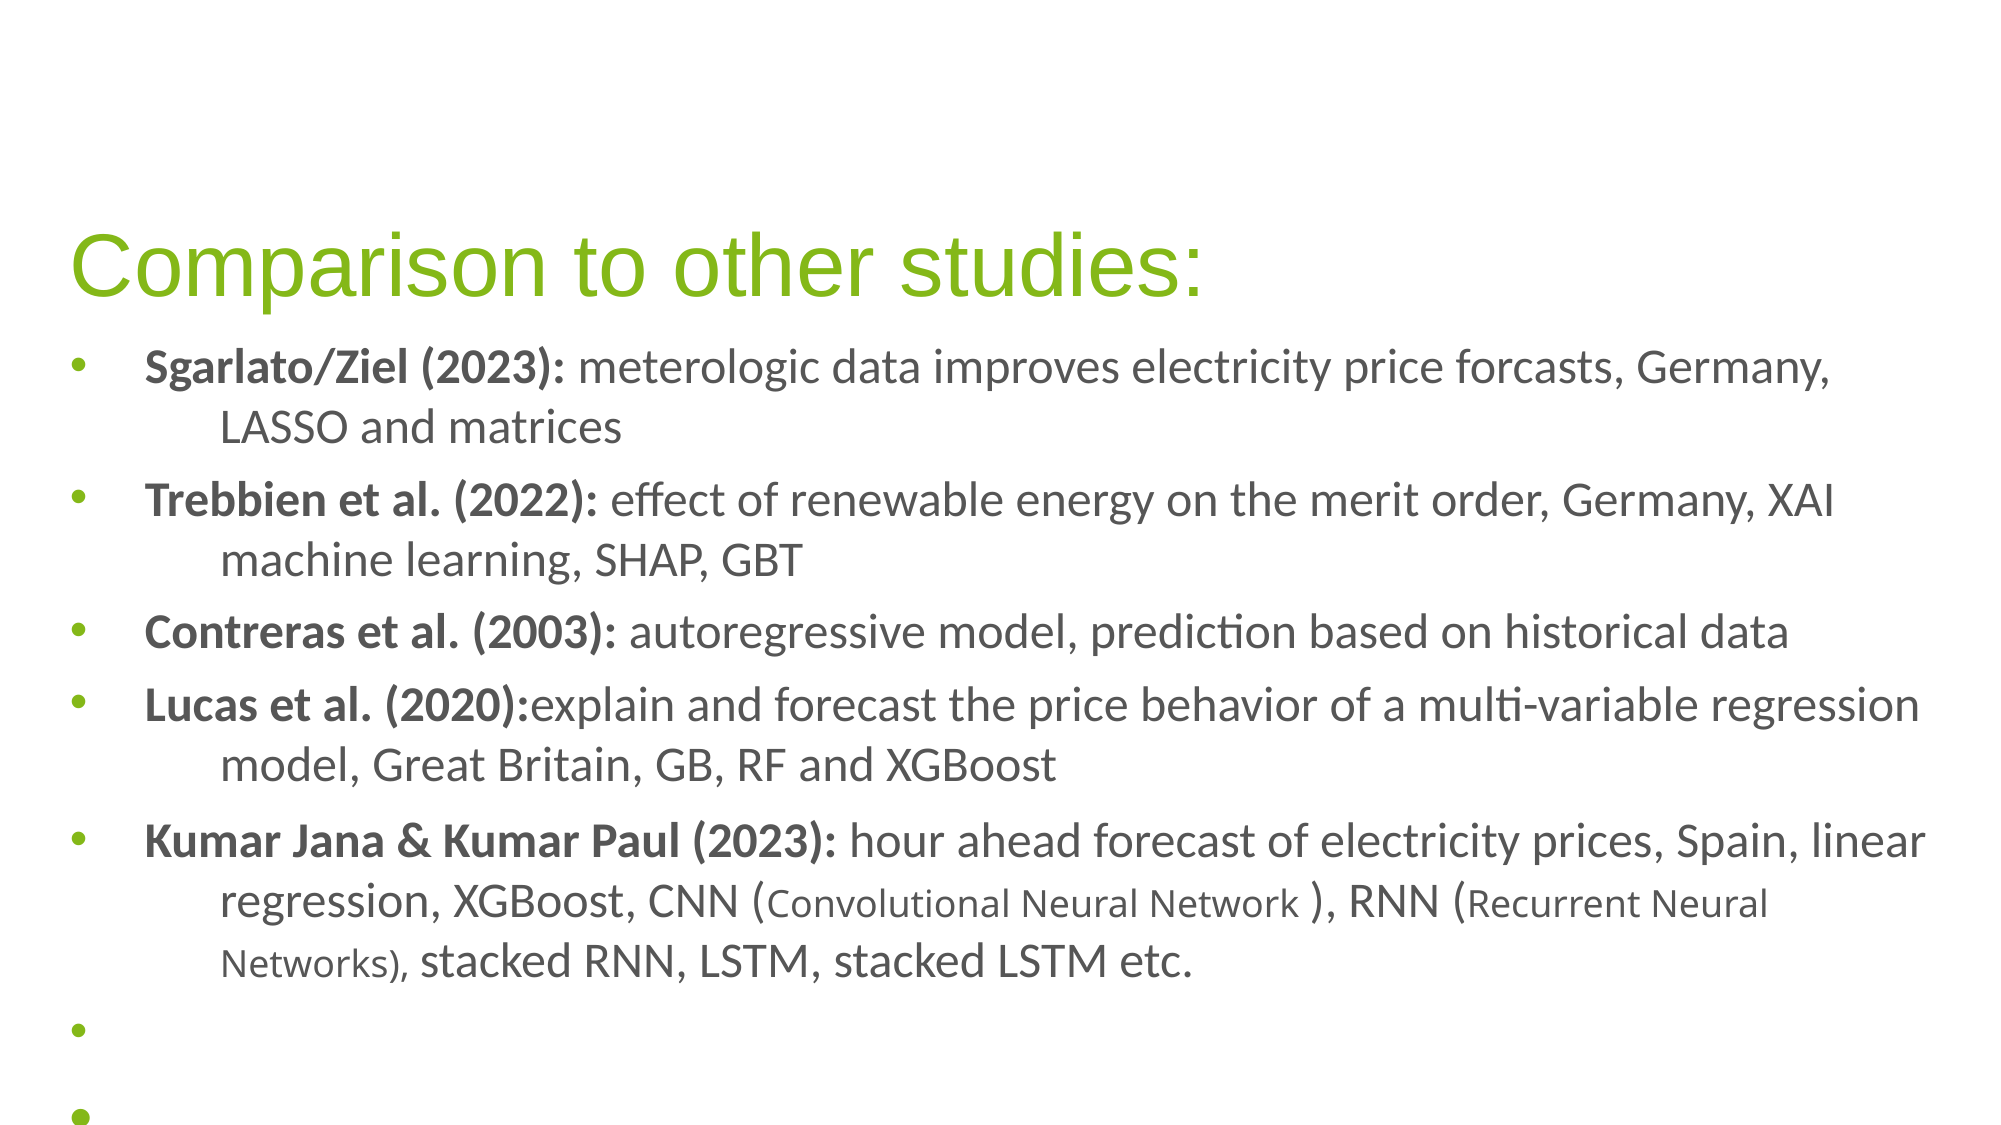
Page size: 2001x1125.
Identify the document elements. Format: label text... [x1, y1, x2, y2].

list Sgarlato/Ziel (2023): meterologic data improves electricity price forcasts, Germany, LASSO and matrices Trebbien et al. (2022): effect of renewable energy on the merit order, Germany, XAI machine learning, SHAP, GBT Contreras et al. (2003): autoregressive model, prediction based on historical data Lucas et al. (2020):explain and forecast the price behavior of a multi-variable regression model, Great Britain, GB, RF and XGBoost Kumar Jana & Kumar Paul (2023): hour ahead forecast of electricity prices, Spain, linear regression, XGBoost, CNN (Convolutional Neural Network ), RNN (Recurrent Neural Networks), stacked RNN, LSTM, stacked LSTM etc. [54, 326, 1946, 1035]
title Comparison to other studies: [55, 200, 1946, 311]
